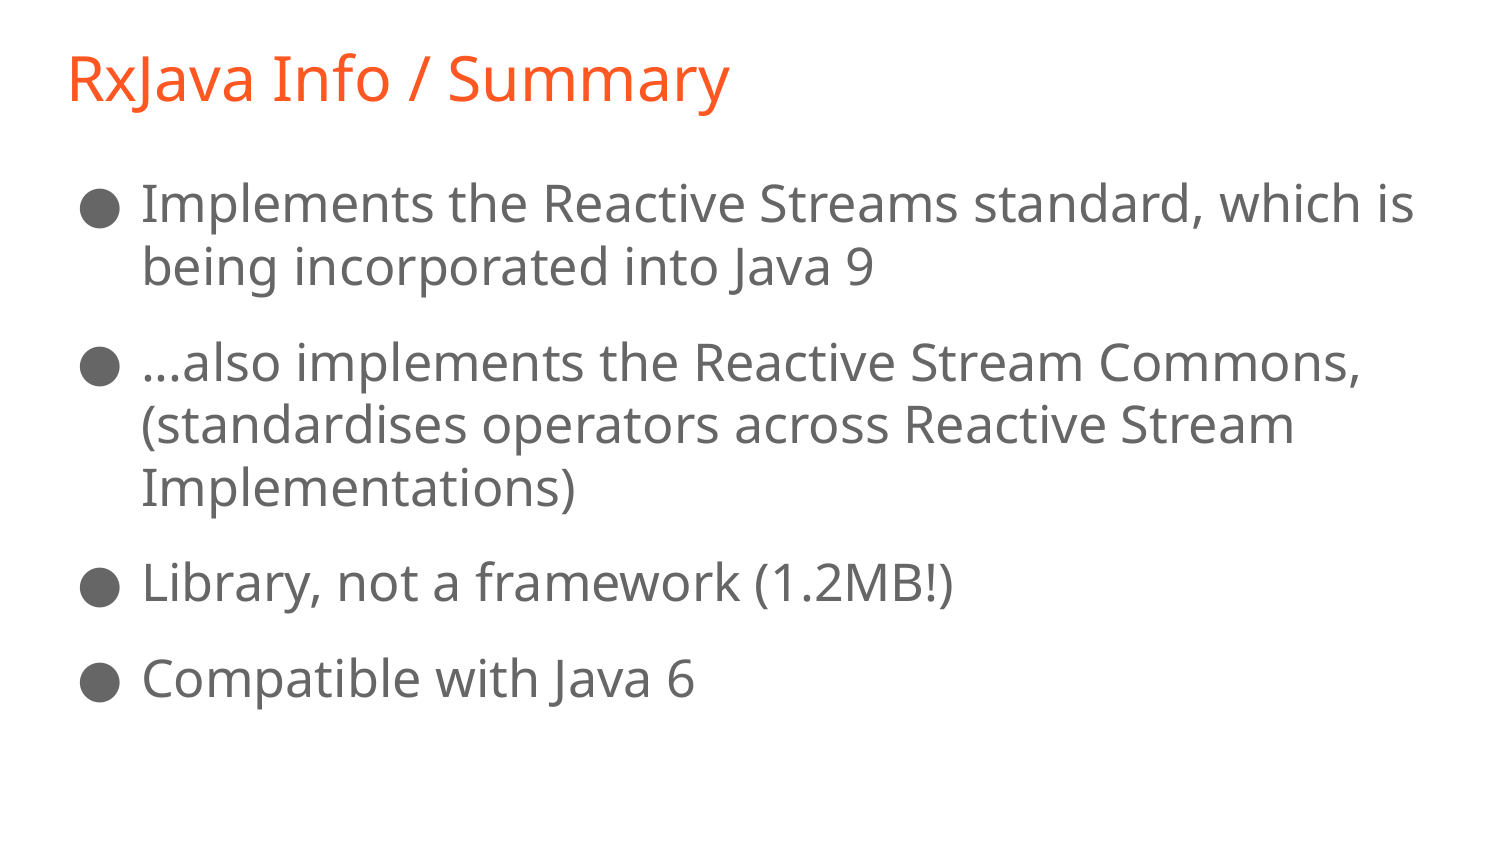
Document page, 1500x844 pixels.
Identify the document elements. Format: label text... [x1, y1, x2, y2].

list Implements the Reactive Streams standard, which is being incorporated into Java 9 ...also implements the Reactive Stream Commons, (standardises operators across Reactive Stream Implementations) Library, not a framework (1.2MB!) Compatible with Java 6 [51, 155, 1449, 750]
title RxJava Info / Summary [51, 24, 1449, 119]
